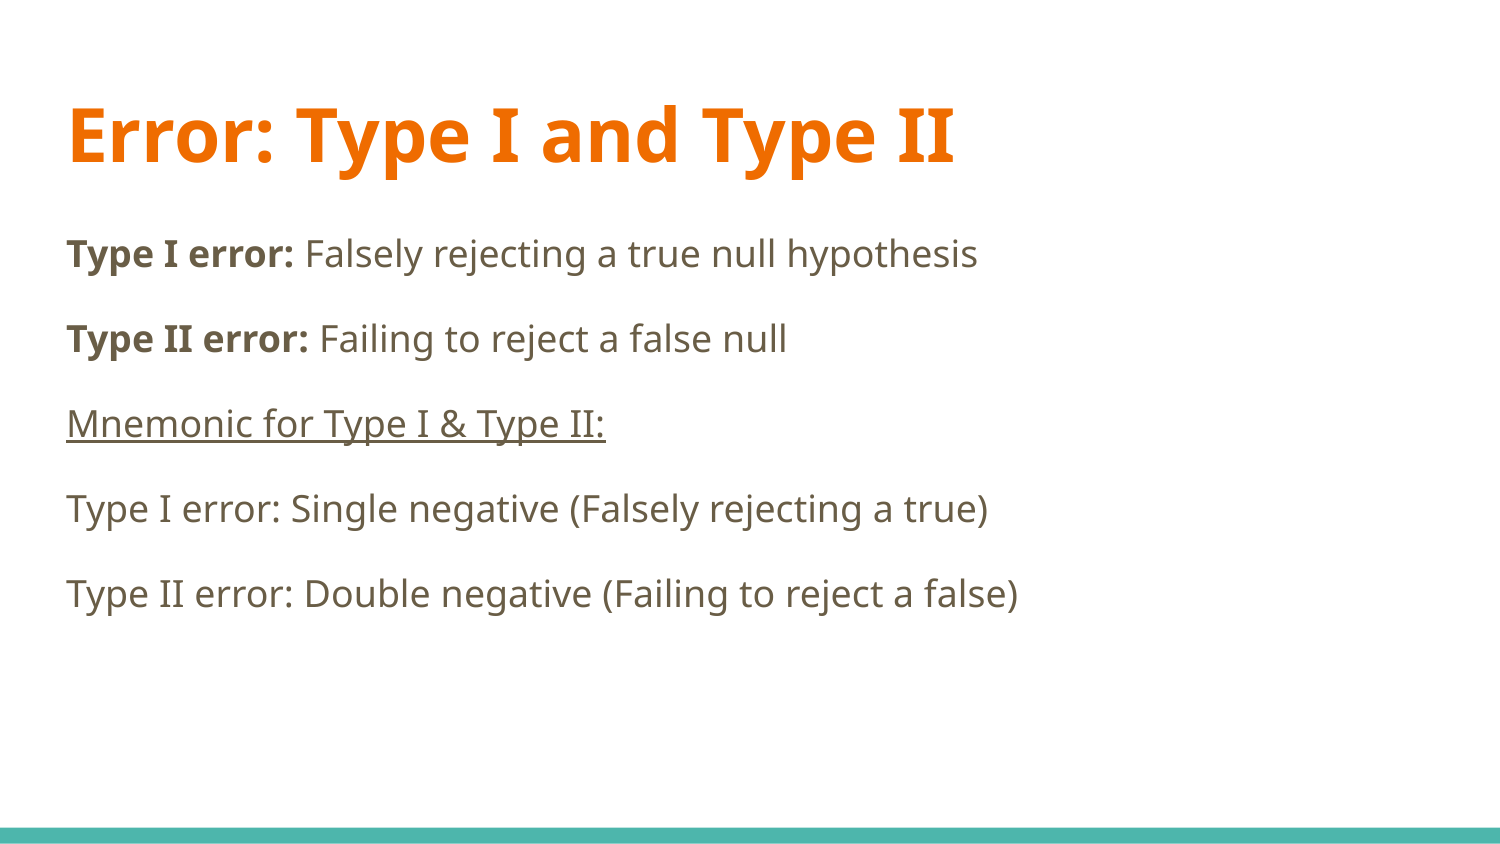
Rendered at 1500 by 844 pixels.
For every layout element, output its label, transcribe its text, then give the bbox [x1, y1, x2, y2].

title Error: Type I and Type II [51, 72, 1449, 189]
list Type I error: Falsely rejecting a true null hypothesis Type II error: Failing to reject a false null Mnemonic for Type I & Type II: Type I error: Single negative (Falsely rejecting a true) Type II error: Double negative (Failing to reject a false) [51, 207, 1449, 750]
